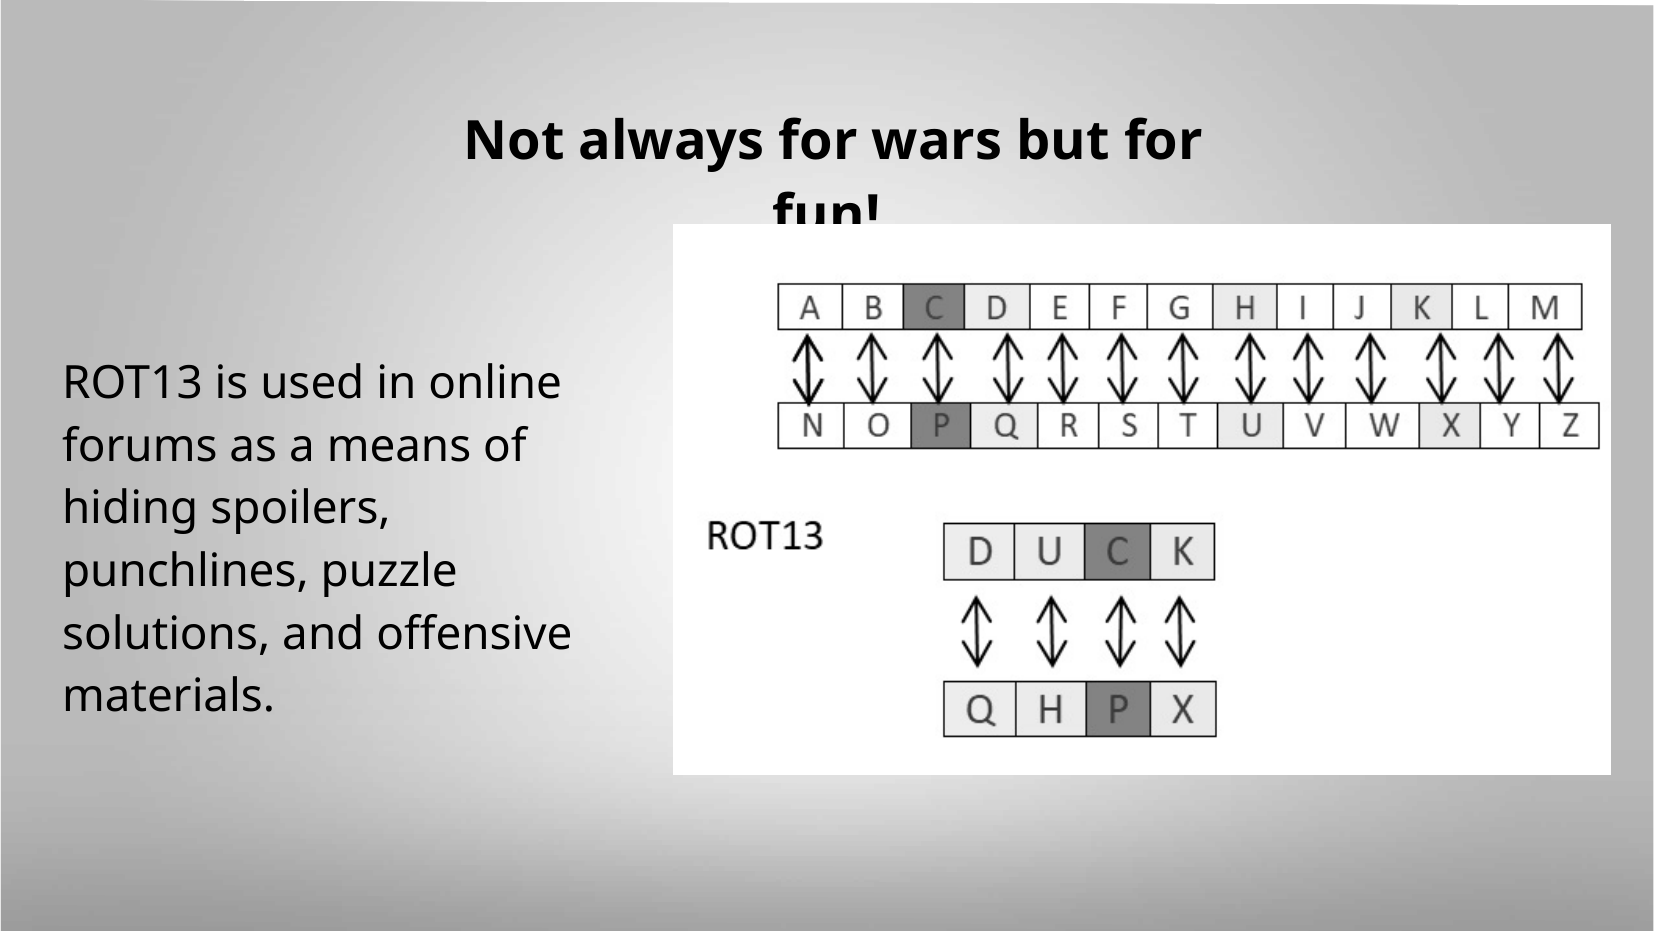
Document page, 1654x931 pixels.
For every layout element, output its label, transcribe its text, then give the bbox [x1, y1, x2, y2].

picture [0, 0, 1654, 931]
text_box Not always for wars but for fun! [389, 94, 1264, 171]
text_box ROT13 is used in online forums as a means of hiding spoilers, punchlines, puzzle solutions, and offensive materials. [47, 342, 626, 857]
text_box [59, 94, 875, 183]
